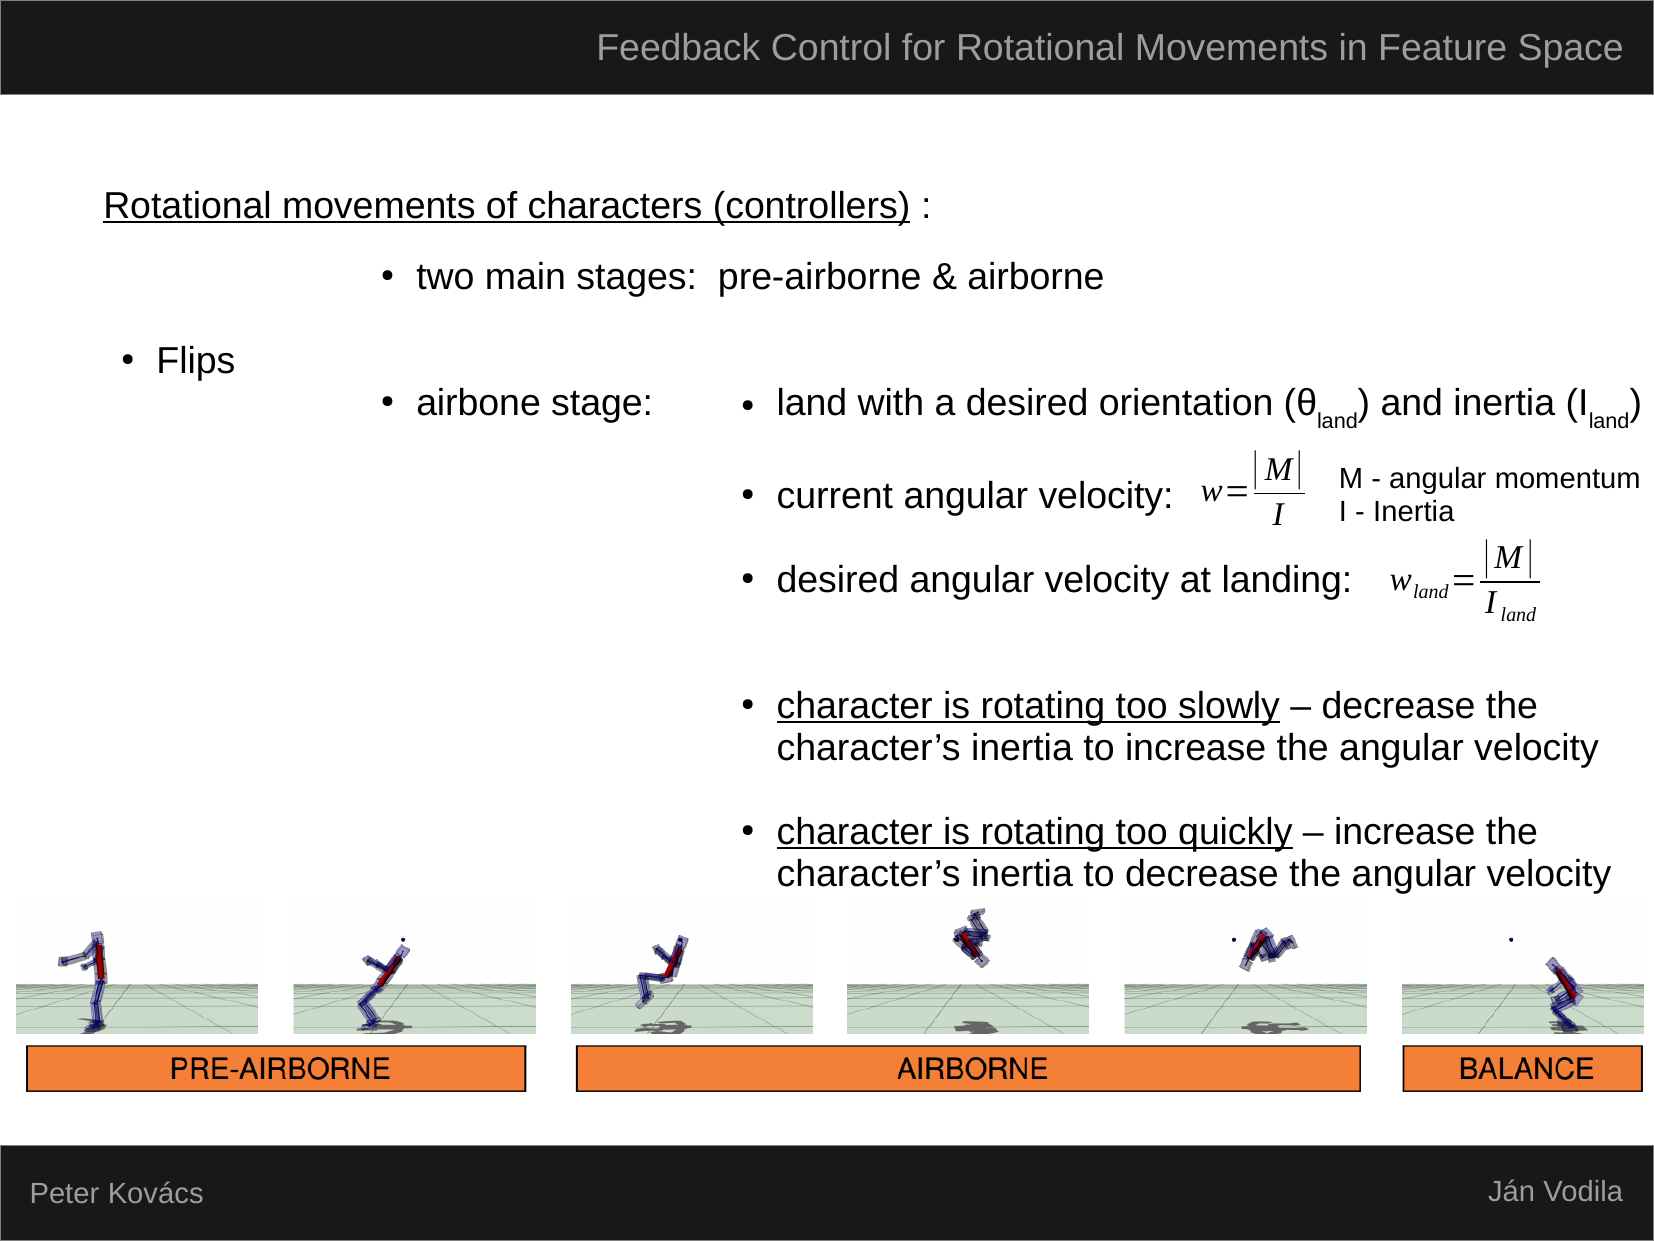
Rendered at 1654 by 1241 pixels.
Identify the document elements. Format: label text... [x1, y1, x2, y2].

text_box [0, 1145, 1654, 1241]
text_box Rotational movements of characters (controllers) : [88, 177, 1270, 235]
chart [1381, 537, 1547, 627]
chart [1192, 448, 1313, 534]
text_box [0, 0, 1654, 95]
text_box Flips [106, 248, 366, 389]
text_box land with a desired orientation (θland) and inertia (Iland) current angular velocity: desired angular velocity at landing: character is rotating too slowly – decrease the character’s inertia to increase the angular velocity character is rotating too quickly – increase the character’s inertia to decrease the angular velocity [726, 374, 1654, 903]
title Feedback Control for Rotational Movements in Feature Space [29, 26, 1625, 69]
text_box M - angular momentum I - Inertia [1324, 454, 1654, 536]
text_box two main stages: pre-airborne & airborne airbone stage: [366, 248, 1642, 432]
picture [5, 885, 1648, 1100]
text_box Ján Vodila [1488, 1175, 1625, 1208]
text_box Peter Kovács [29, 1175, 243, 1211]
